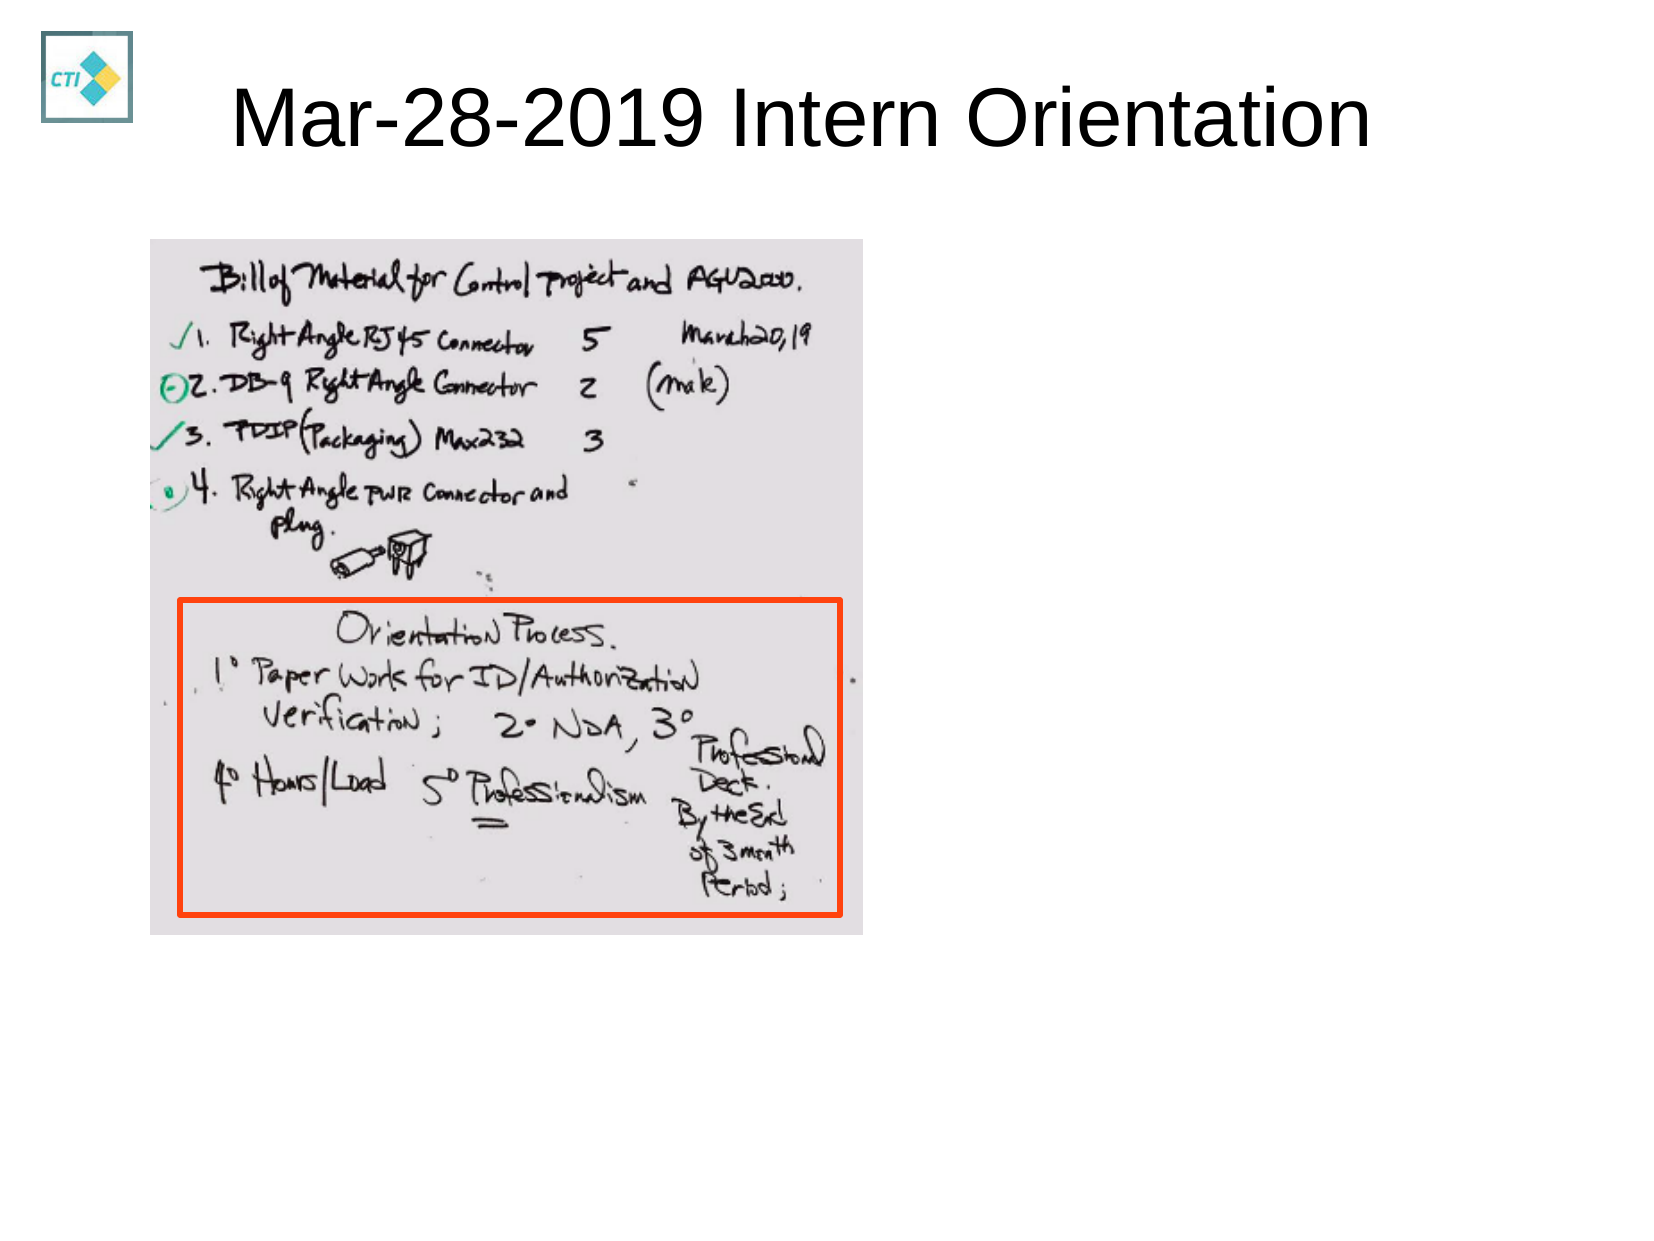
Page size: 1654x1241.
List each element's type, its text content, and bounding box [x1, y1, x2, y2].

text_box Mar-28-2019 Intern Orientation [82, 49, 1568, 182]
picture [150, 239, 863, 935]
picture [41, 31, 133, 123]
